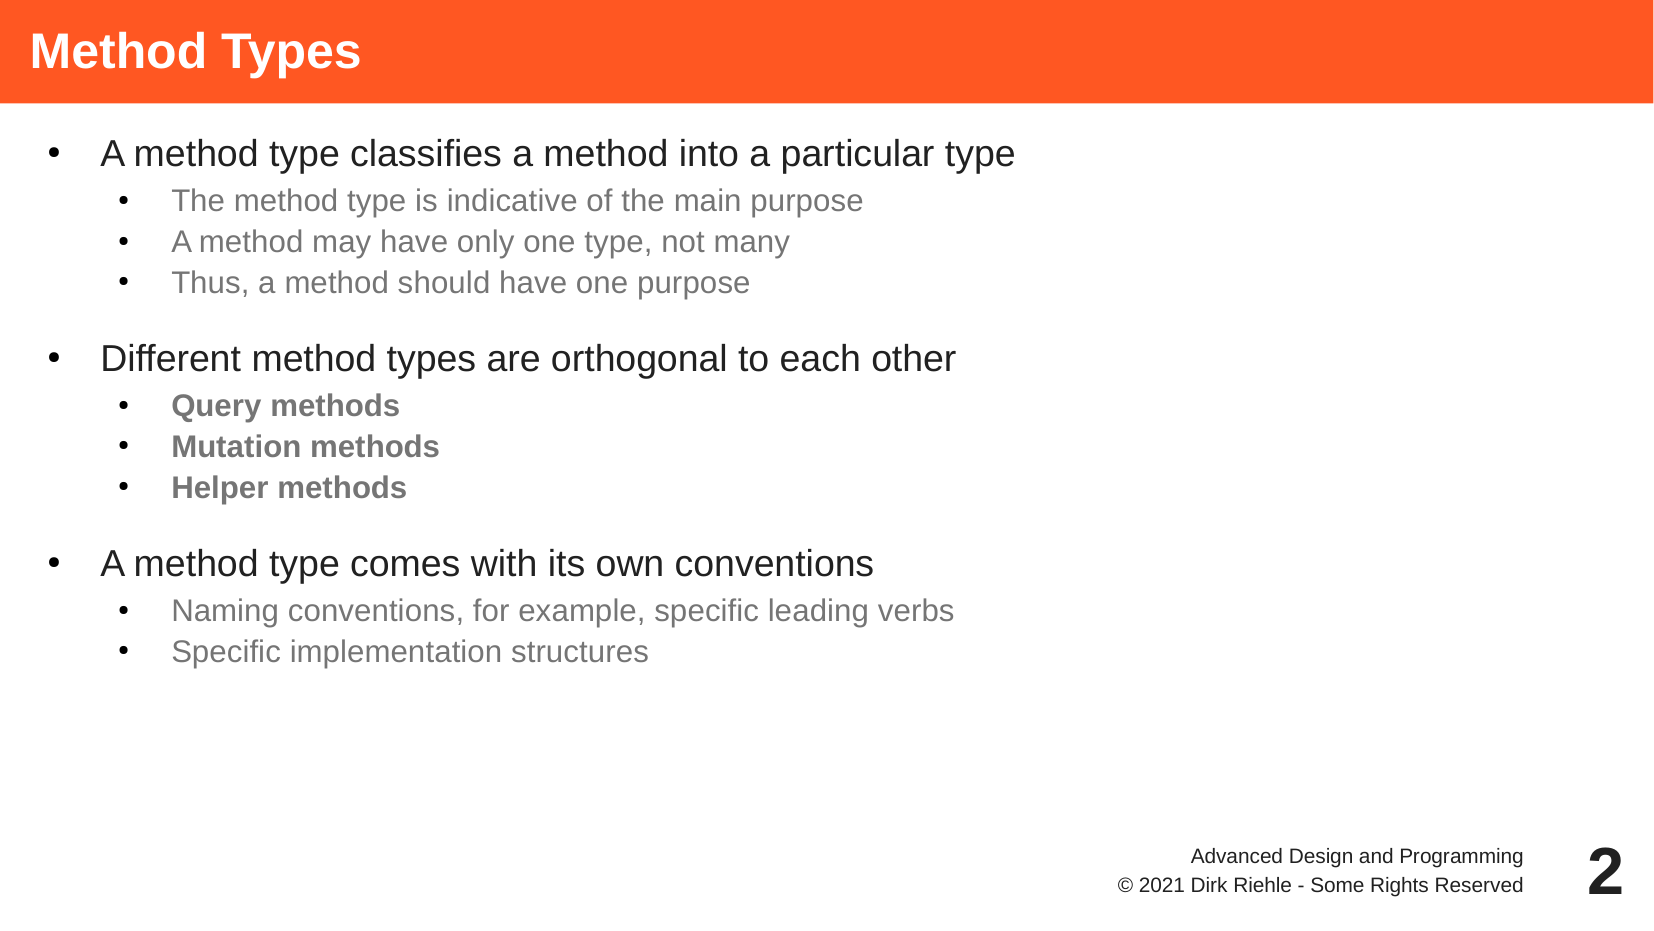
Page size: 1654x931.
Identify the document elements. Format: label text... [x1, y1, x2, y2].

title Method Types [0, 0, 1654, 104]
list A method type classifies a method into a particular type The method type is indicative of the main purpose A method may have only one type, not many Thus, a method should have one purpose Different method types are orthogonal to each other Query methods Mutation methods Helper methods A method type comes with its own conventions Naming conventions, for example, specific leading verbs Specific implementation structures [29, 132, 1625, 813]
